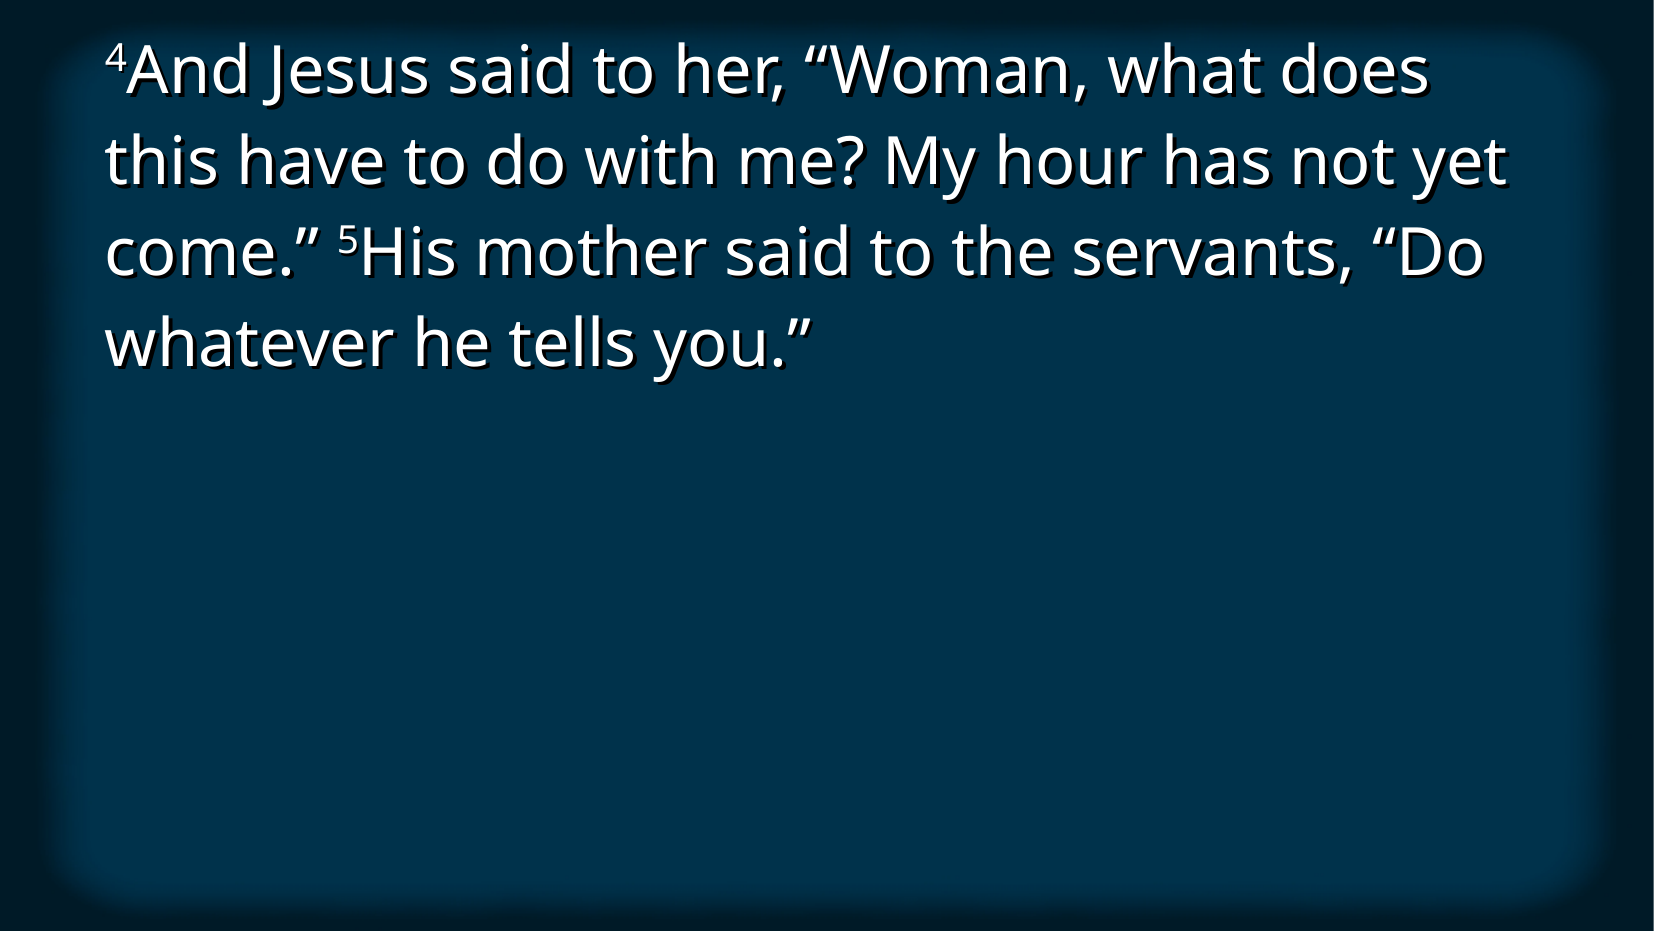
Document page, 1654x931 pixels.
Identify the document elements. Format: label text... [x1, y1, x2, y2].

picture [0, 0, 1654, 931]
text_box 4And Jesus said to her, “Woman, what does this have to do with me? My hour has not yet come.” 5His mother said to the servants, “Do whatever he tells you.” [90, 15, 1576, 385]
